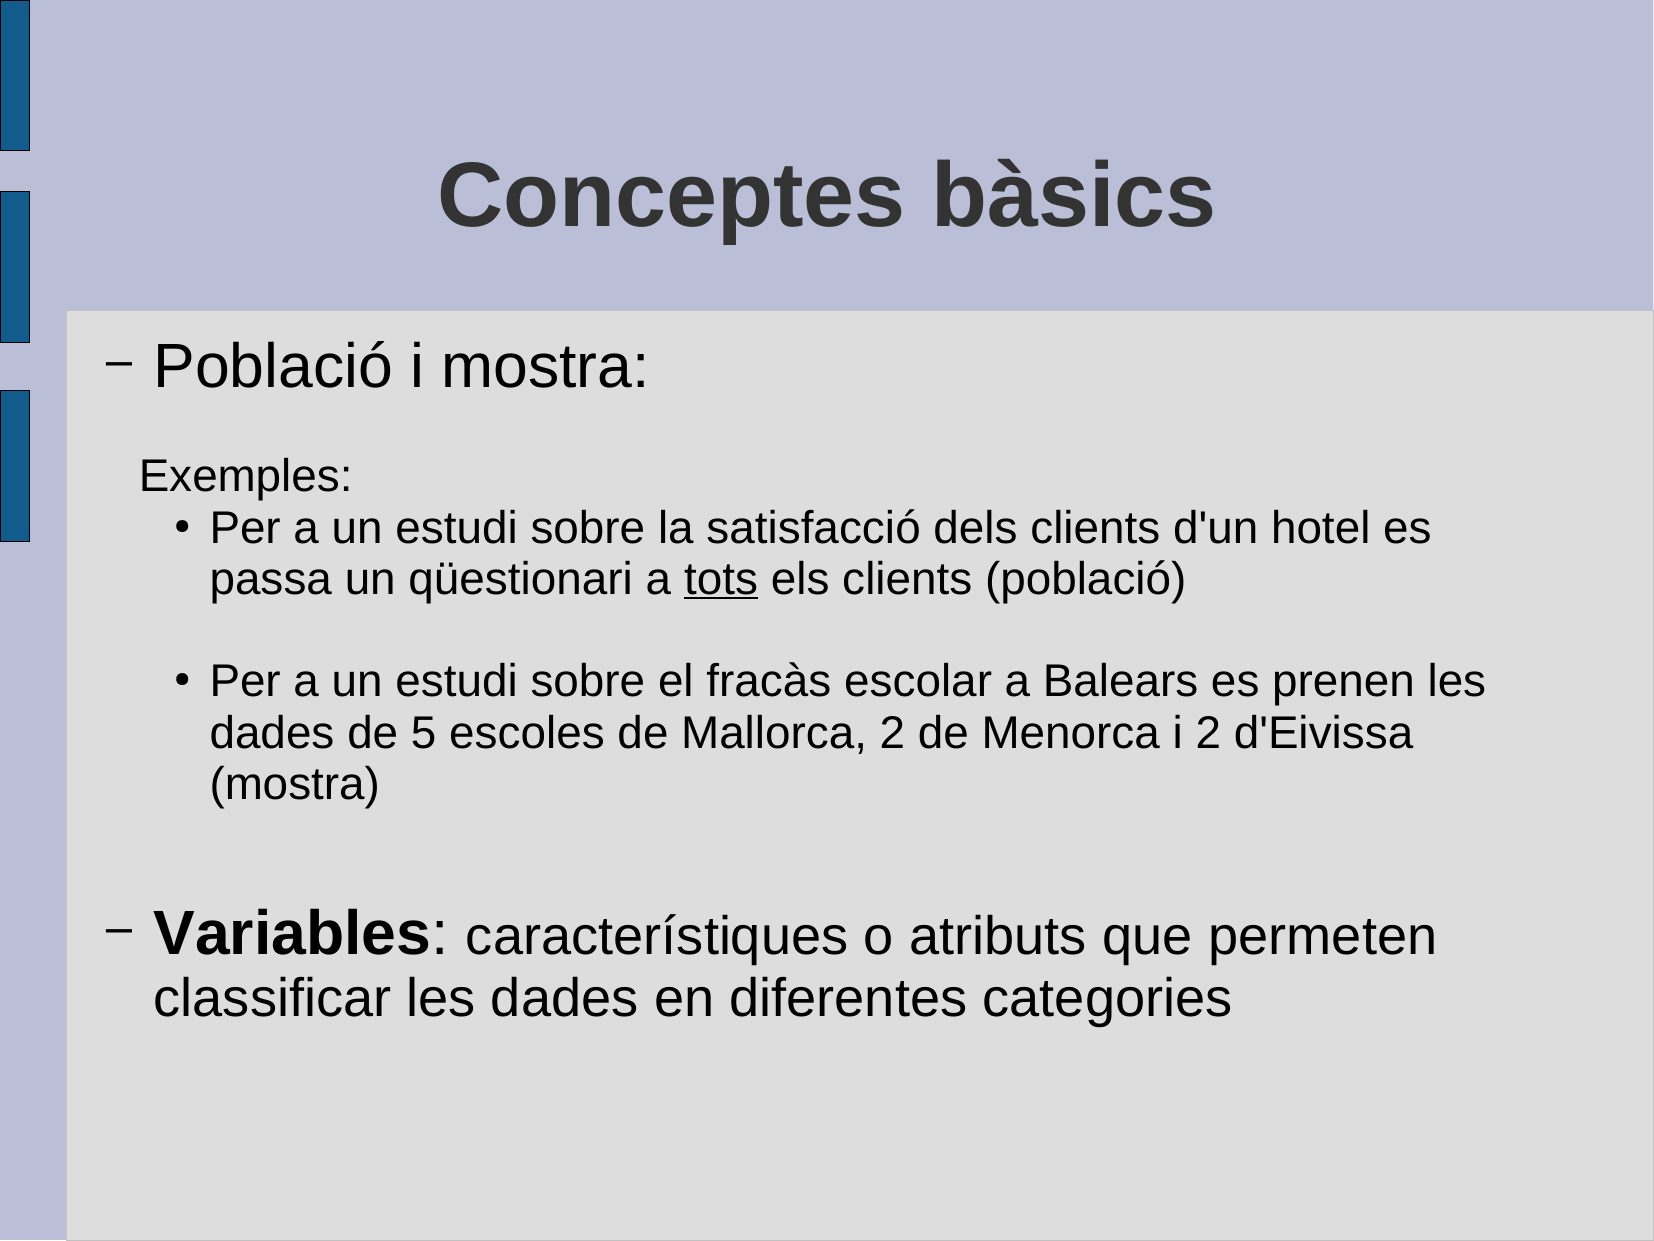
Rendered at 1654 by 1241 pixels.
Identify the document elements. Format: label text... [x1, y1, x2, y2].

title Conceptes bàsics [121, 91, 1534, 299]
text_box Població i mostra: [11, 330, 1394, 481]
text_box Exemples: Per a un estudi sobre la satisfacció dels clients d'un hotel es passa un qüestionari a tots els clients (població) Per a un estudi sobre el fracàs escolar a Balears es prenen les dades de 5 escoles de Mallorca, 2 de Menorca i 2 d'Eivissa (mostra) [124, 442, 1518, 815]
text_box Variables: característiques o atributs que permeten classificar les dades en diferentes categories [11, 897, 1565, 1048]
